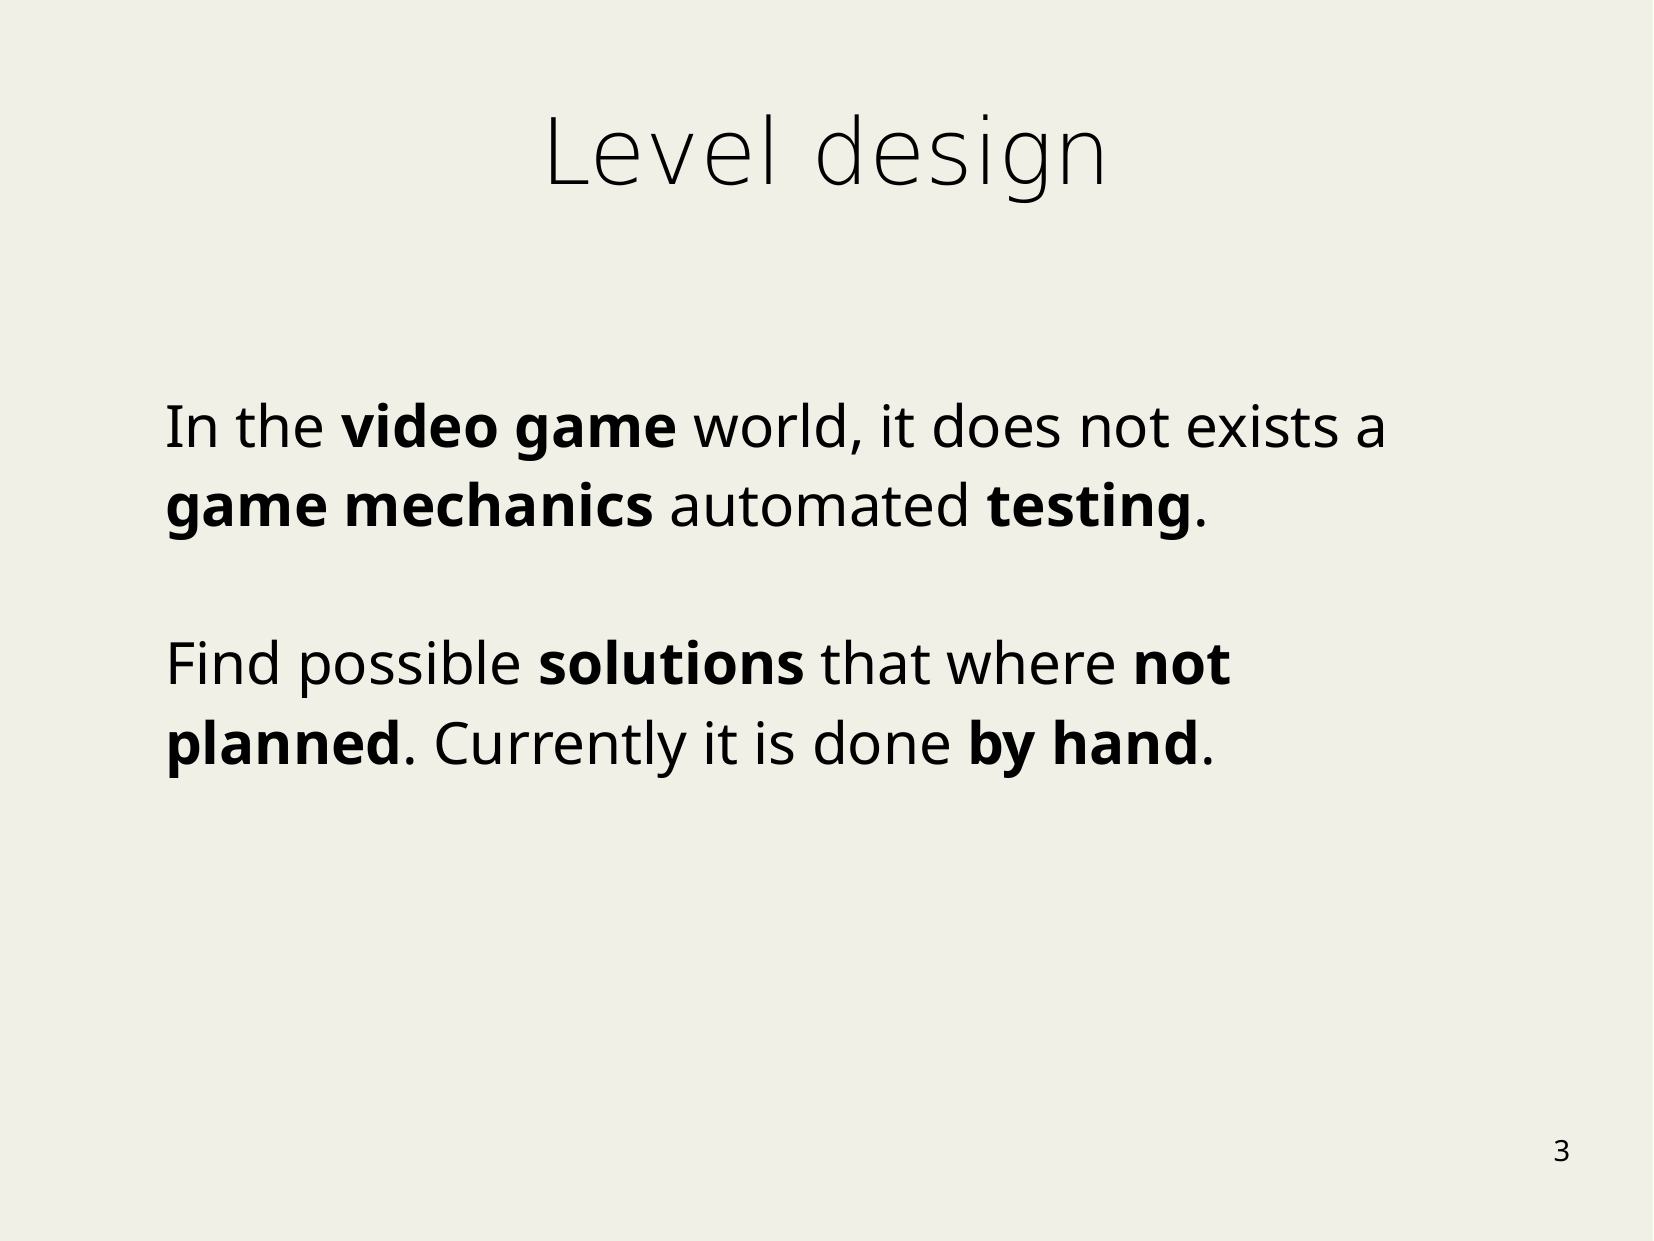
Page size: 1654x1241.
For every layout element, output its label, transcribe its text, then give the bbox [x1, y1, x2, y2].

text_box In the video game world, it does not exists a game mechanics automated testing. Find possible solutions that where not planned. Currently it is done by hand. [150, 377, 1508, 684]
title Level design [82, 49, 1571, 257]
